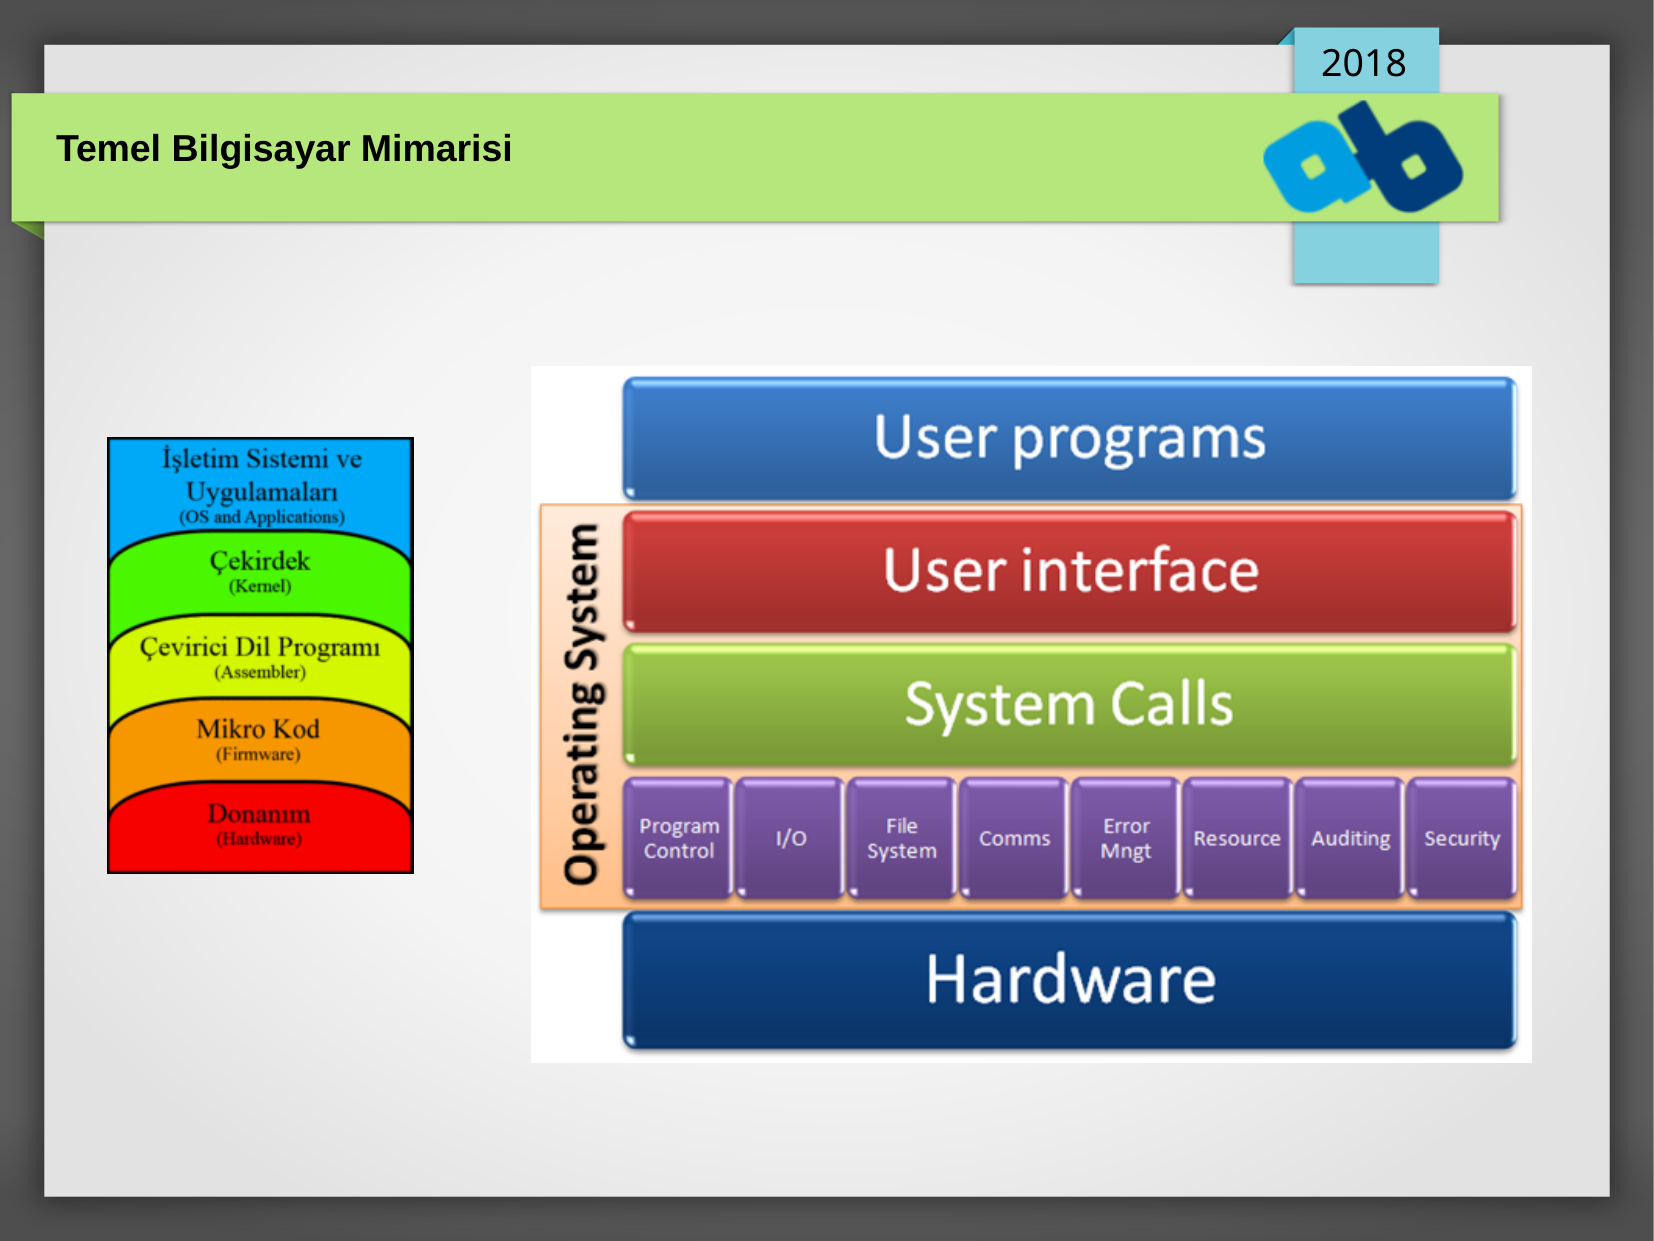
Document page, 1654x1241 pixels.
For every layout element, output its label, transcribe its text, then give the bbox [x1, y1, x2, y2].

picture [0, 0, 1654, 1241]
text_box Temel Bilgisayar Mimarisi [41, 120, 1134, 220]
text_box 2018 [1299, 29, 1430, 98]
